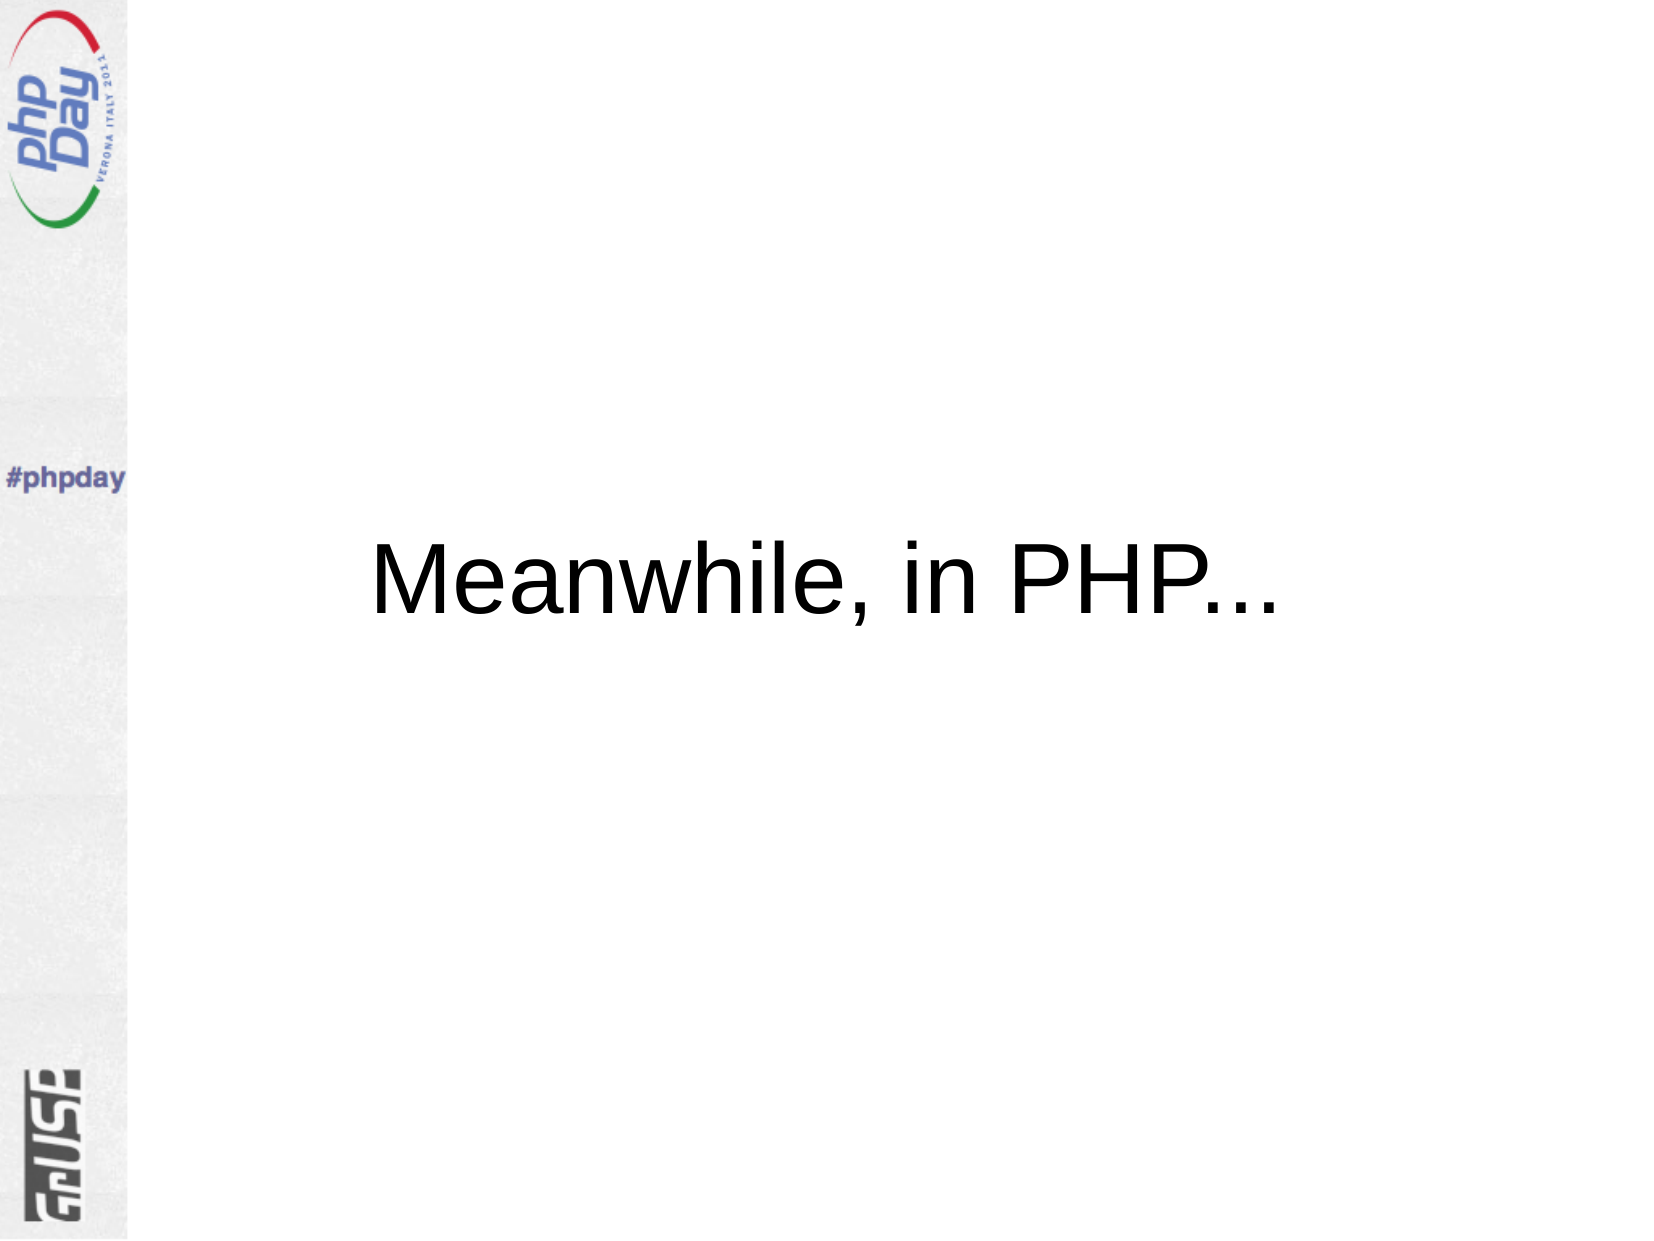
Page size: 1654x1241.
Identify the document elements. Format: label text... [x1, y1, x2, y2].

subtitle Meanwhile, in PHP... [82, 49, 1571, 1109]
picture [0, 0, 1654, 1241]
